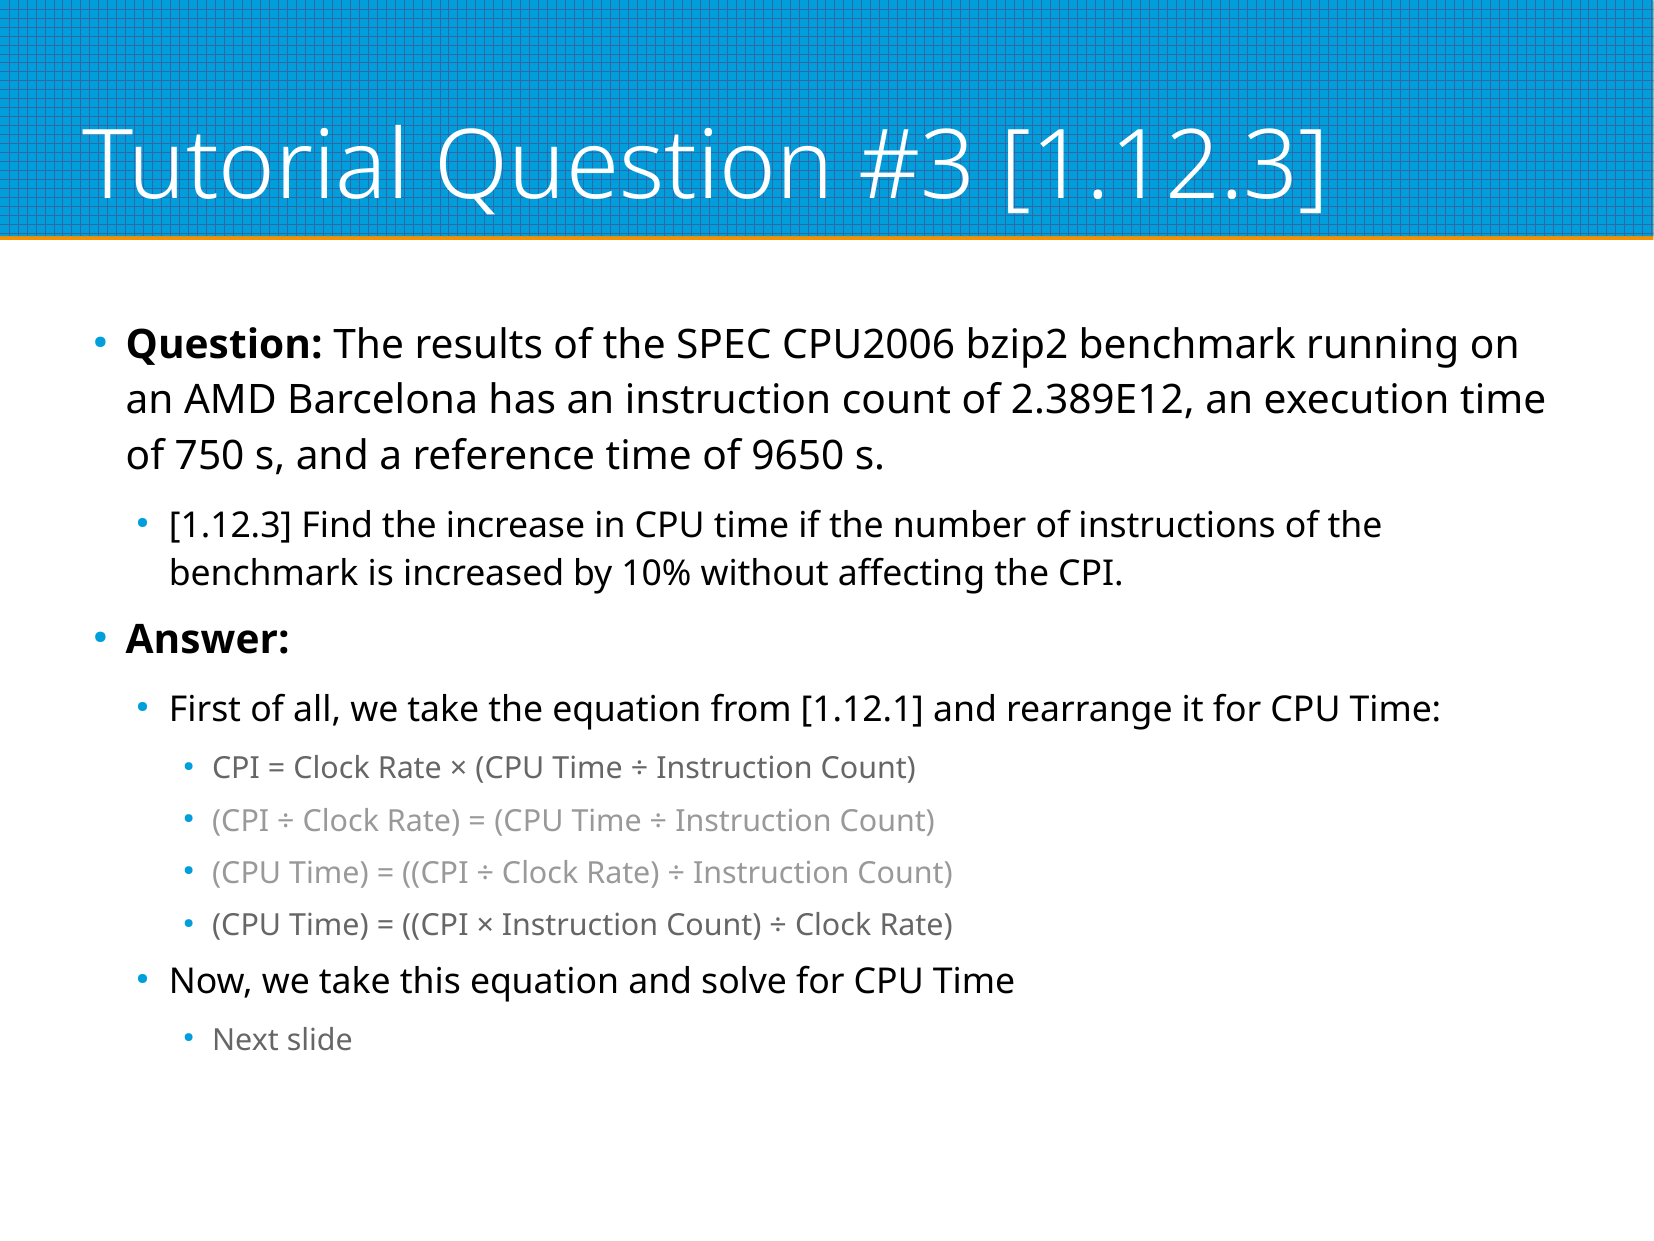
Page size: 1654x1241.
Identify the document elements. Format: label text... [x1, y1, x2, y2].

title Tutorial Question #3 [1.12.3] [82, 19, 1571, 227]
list Question: The results of the SPEC CPU2006 bzip2 benchmark running on an AMD Barcelona has an instruction count of 2.389E12, an execution time of 750 s, and a reference time of 9650 s. [1.12.3] Find the increase in CPU time if the number of instructions of the benchmark is increased by 10% without affecting the CPI. Answer: First of all, we take the equation from [1.12.1] and rearrange it for CPU Time: CPI = Clock Rate × (CPU Time ÷ Instruction Count) (CPI ÷ Clock Rate) = (CPU Time ÷ Instruction Count) (CPU Time) = ((CPI ÷ Clock Rate) ÷ Instruction Count) (CPU Time) = ((CPI × Instruction Count) ÷ Clock Rate) Now, we take this equation and solve for CPU Time Next slide [82, 314, 1563, 1081]
